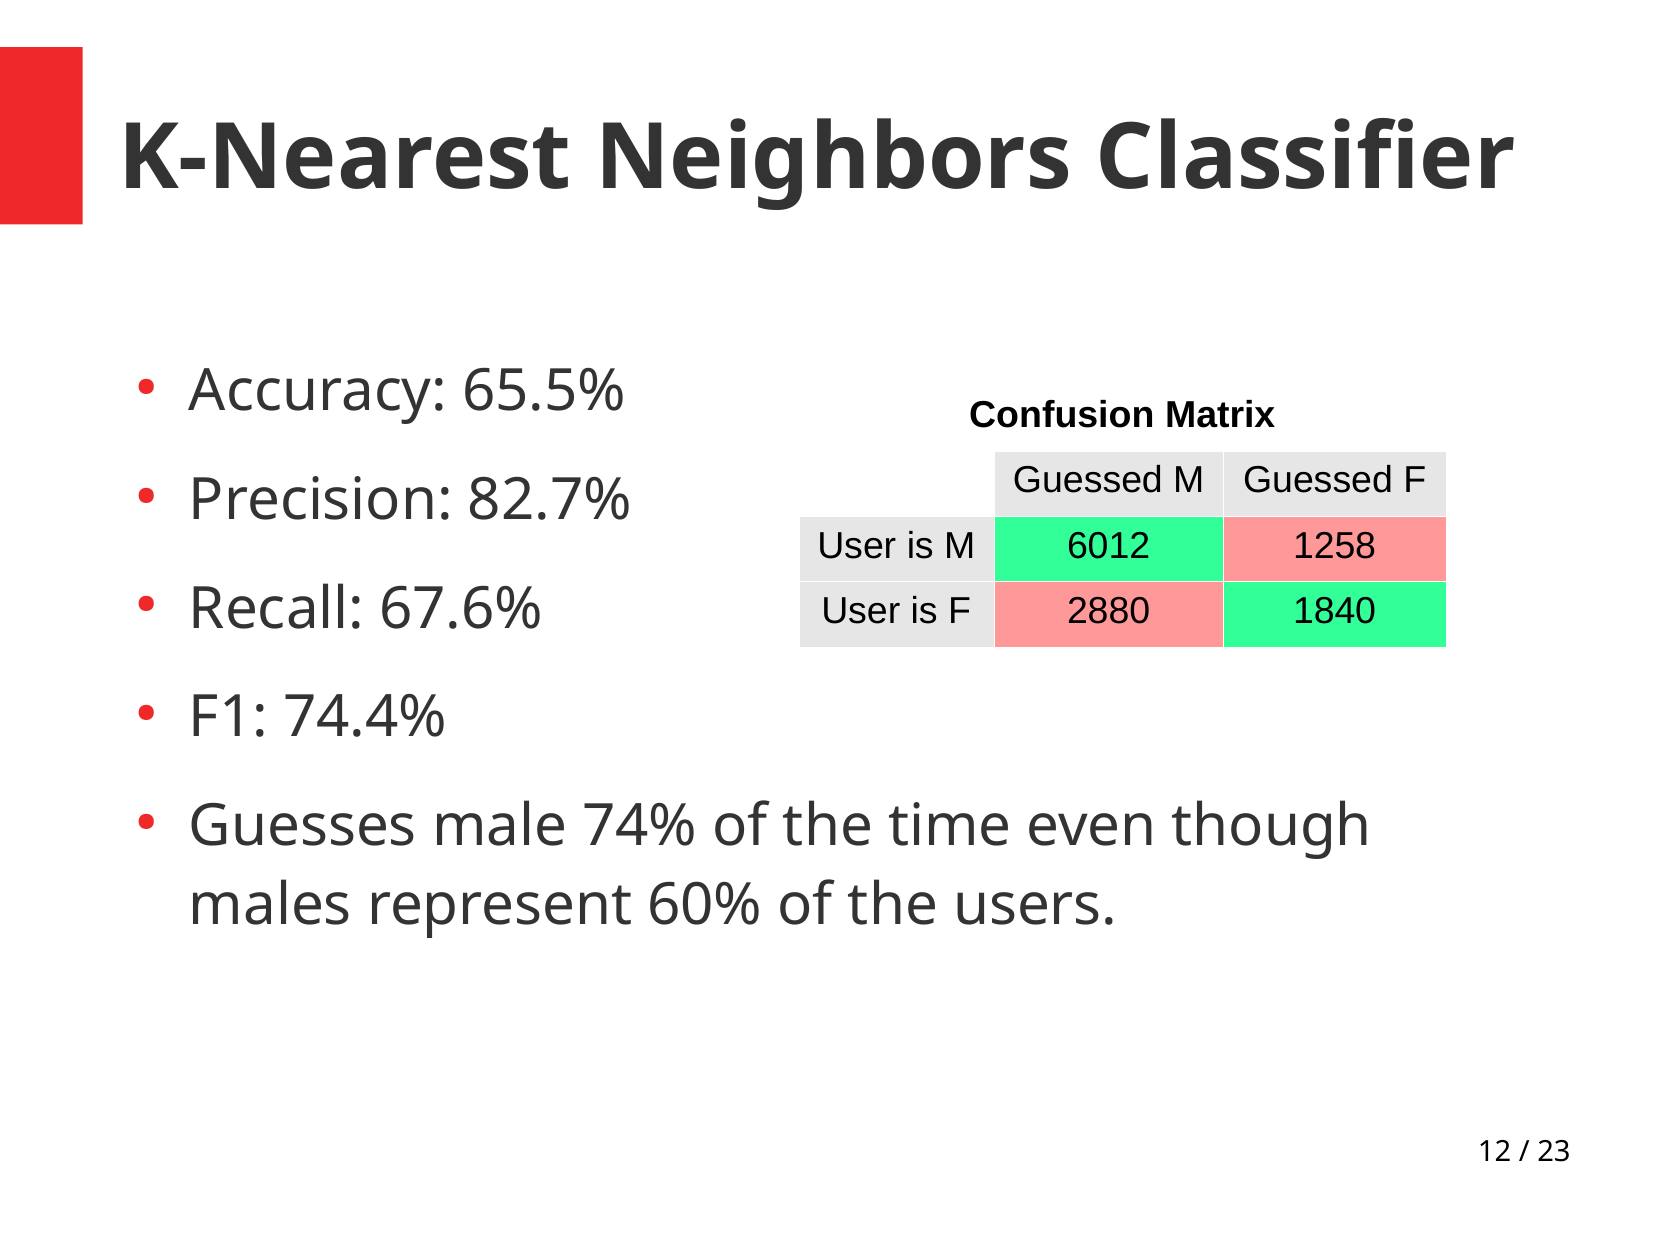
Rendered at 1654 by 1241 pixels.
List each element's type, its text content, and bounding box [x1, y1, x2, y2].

table_header Confusion Matrix [800, 387, 1446, 451]
table_cell User is M [800, 517, 994, 581]
table_cell 6012 [995, 517, 1223, 581]
table_cell 2880 [995, 582, 1223, 647]
title K-Nearest Neighbors Classifier [118, 45, 1571, 260]
table_cell [800, 452, 994, 516]
table_cell Guessed F [1224, 452, 1446, 516]
list Accuracy: 65.5% Precision: 82.7% Recall: 67.6% F1: 74.4% Guesses male 74% of the time even though males represent 60% of the users. [118, 348, 1536, 1068]
table_cell Guessed M [995, 452, 1223, 516]
table_cell 1258 [1224, 517, 1446, 581]
table_cell 1840 [1224, 582, 1446, 647]
table_cell User is F [800, 582, 994, 647]
